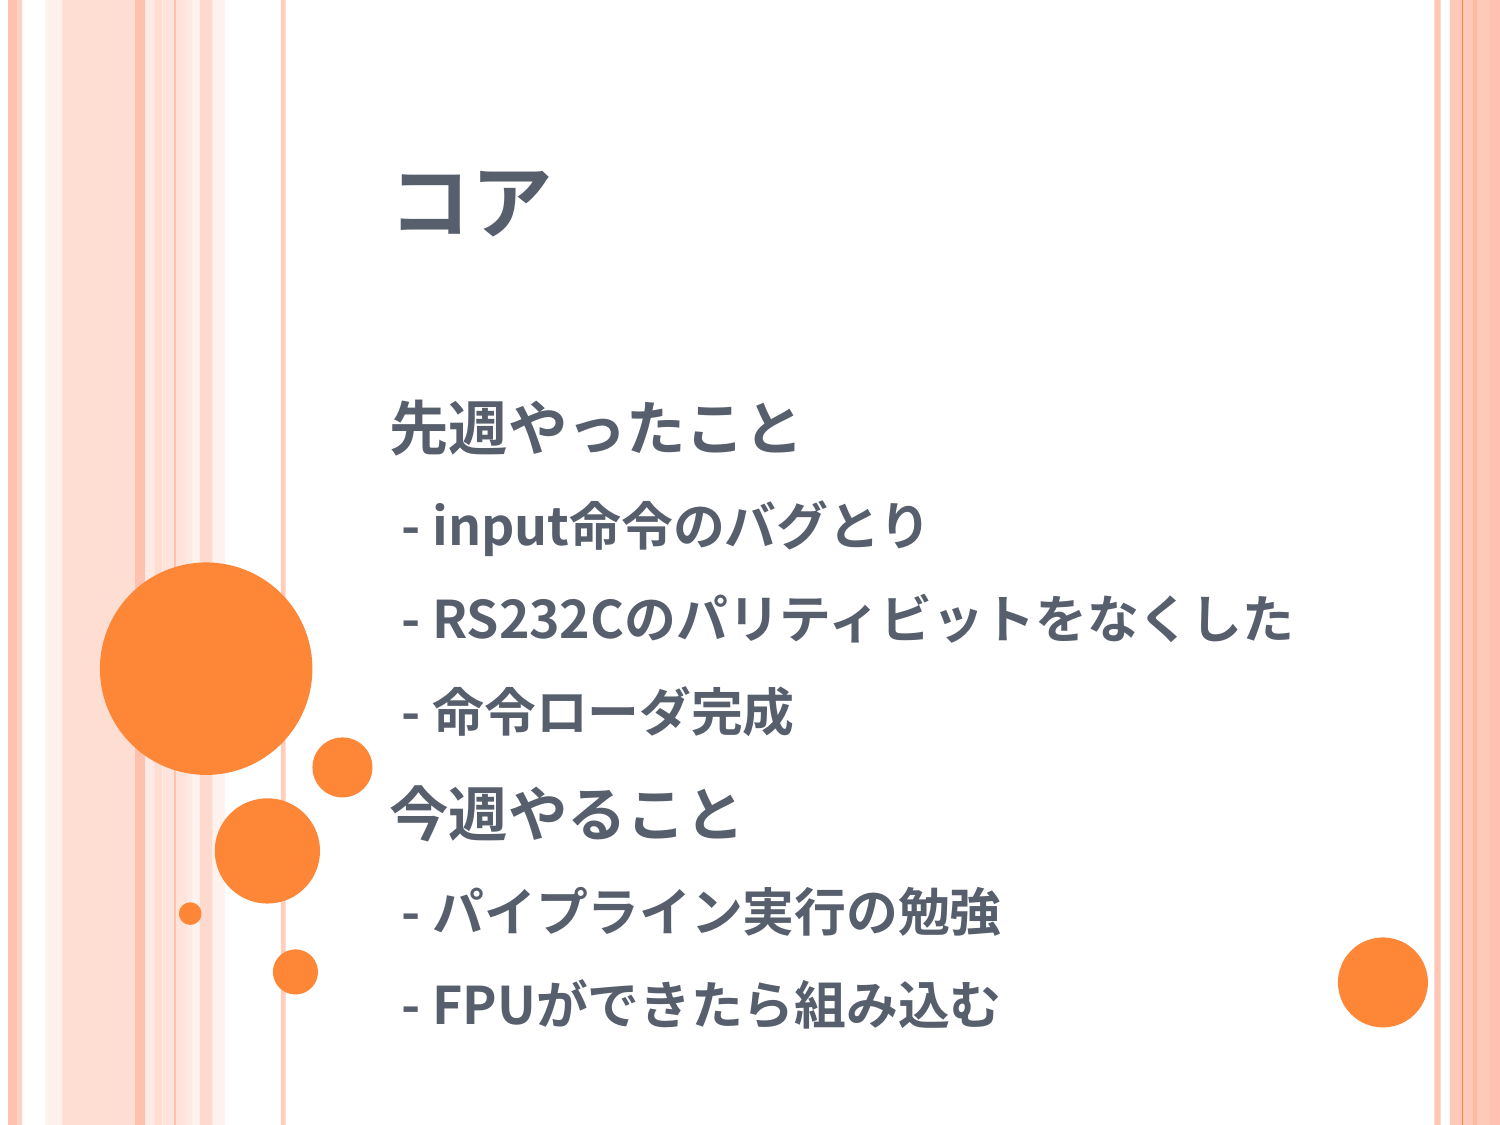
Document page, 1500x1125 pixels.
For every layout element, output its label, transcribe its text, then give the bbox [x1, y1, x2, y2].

title コア 先週やったこと - input命令のバグとり - RS232Cのパリティビットをなくした - 命令ローダ完成 今週やること - パイプライン実行の勉強 - FPUができたら組み込む [375, 90, 1388, 1047]
